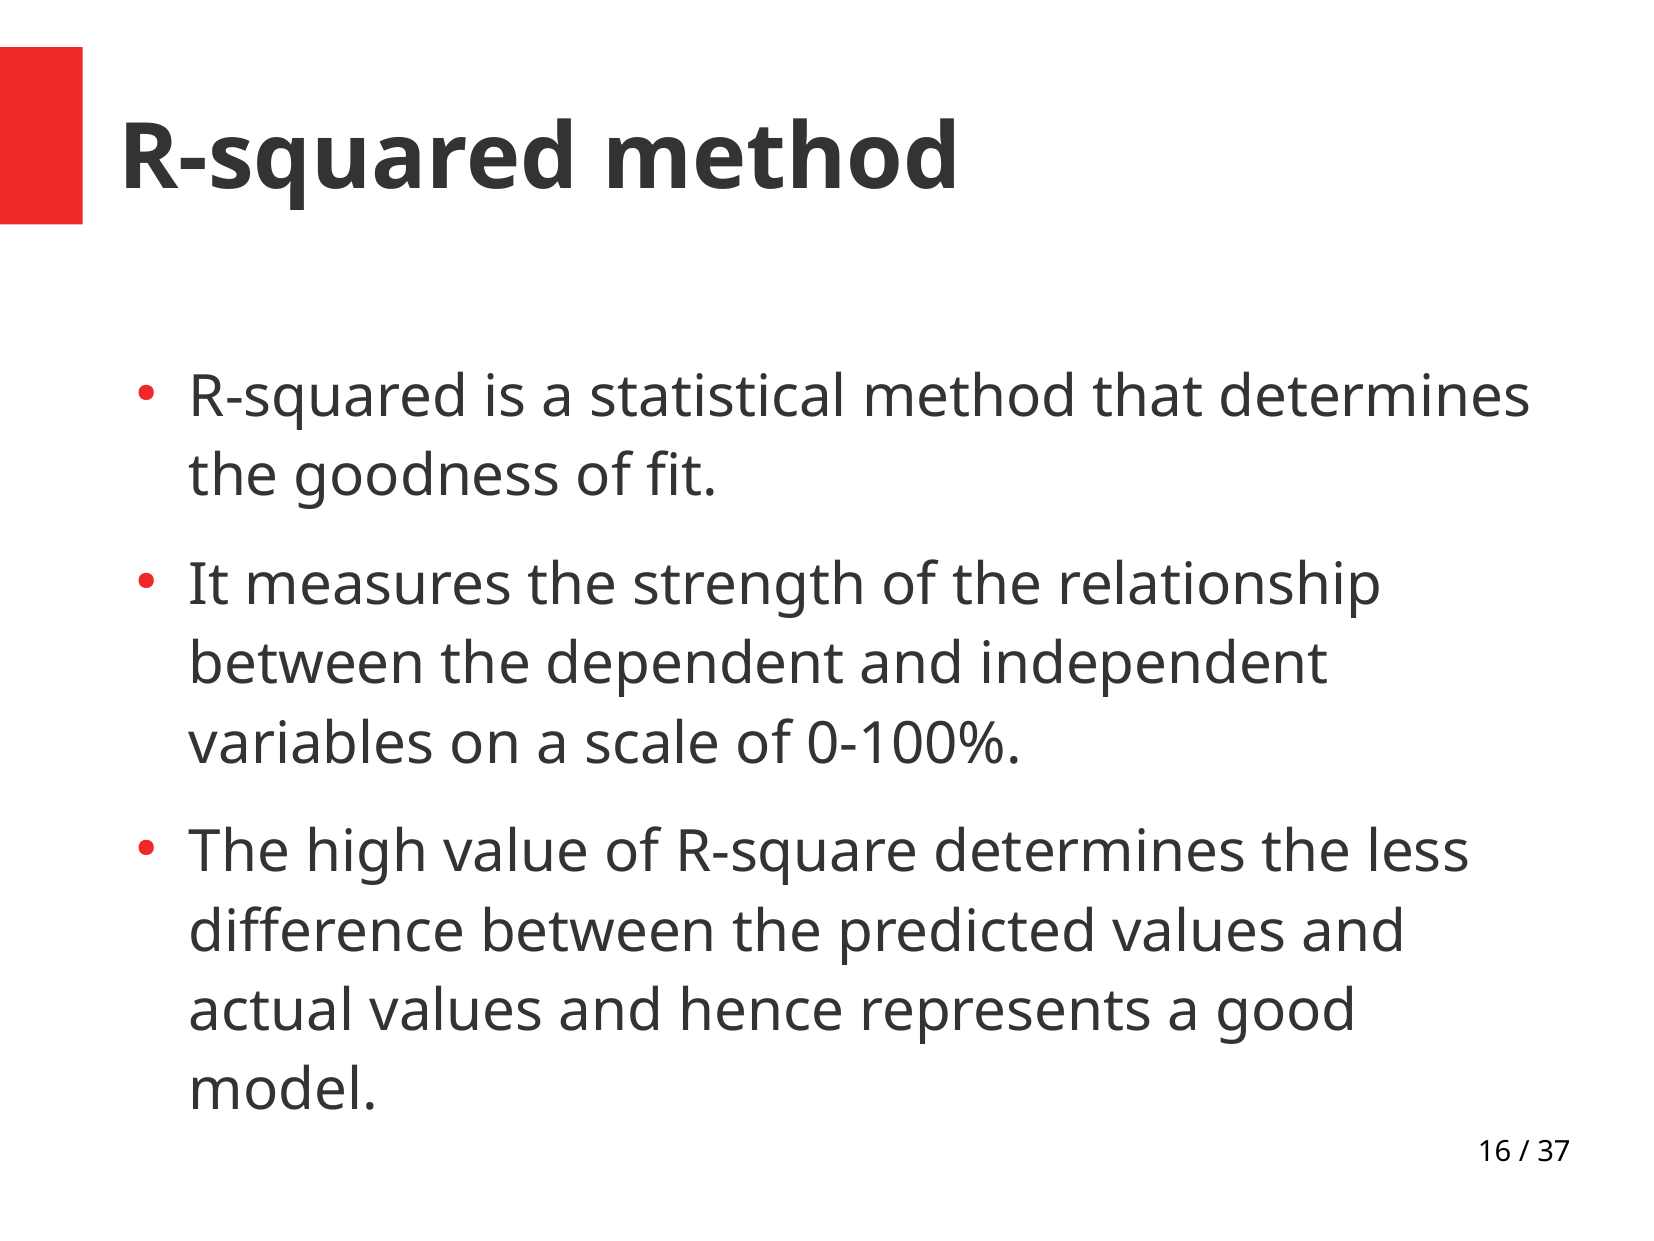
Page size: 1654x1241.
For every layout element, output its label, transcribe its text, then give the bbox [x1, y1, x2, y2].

title R-squared method [118, 49, 1571, 257]
list R-squared is a statistical method that determines the goodness of fit. It measures the strength of the relationship between the dependent and independent variables on a scale of 0-100%. The high value of R-square determines the less difference between the predicted values and actual values and hence represents a good model. [118, 354, 1536, 1074]
